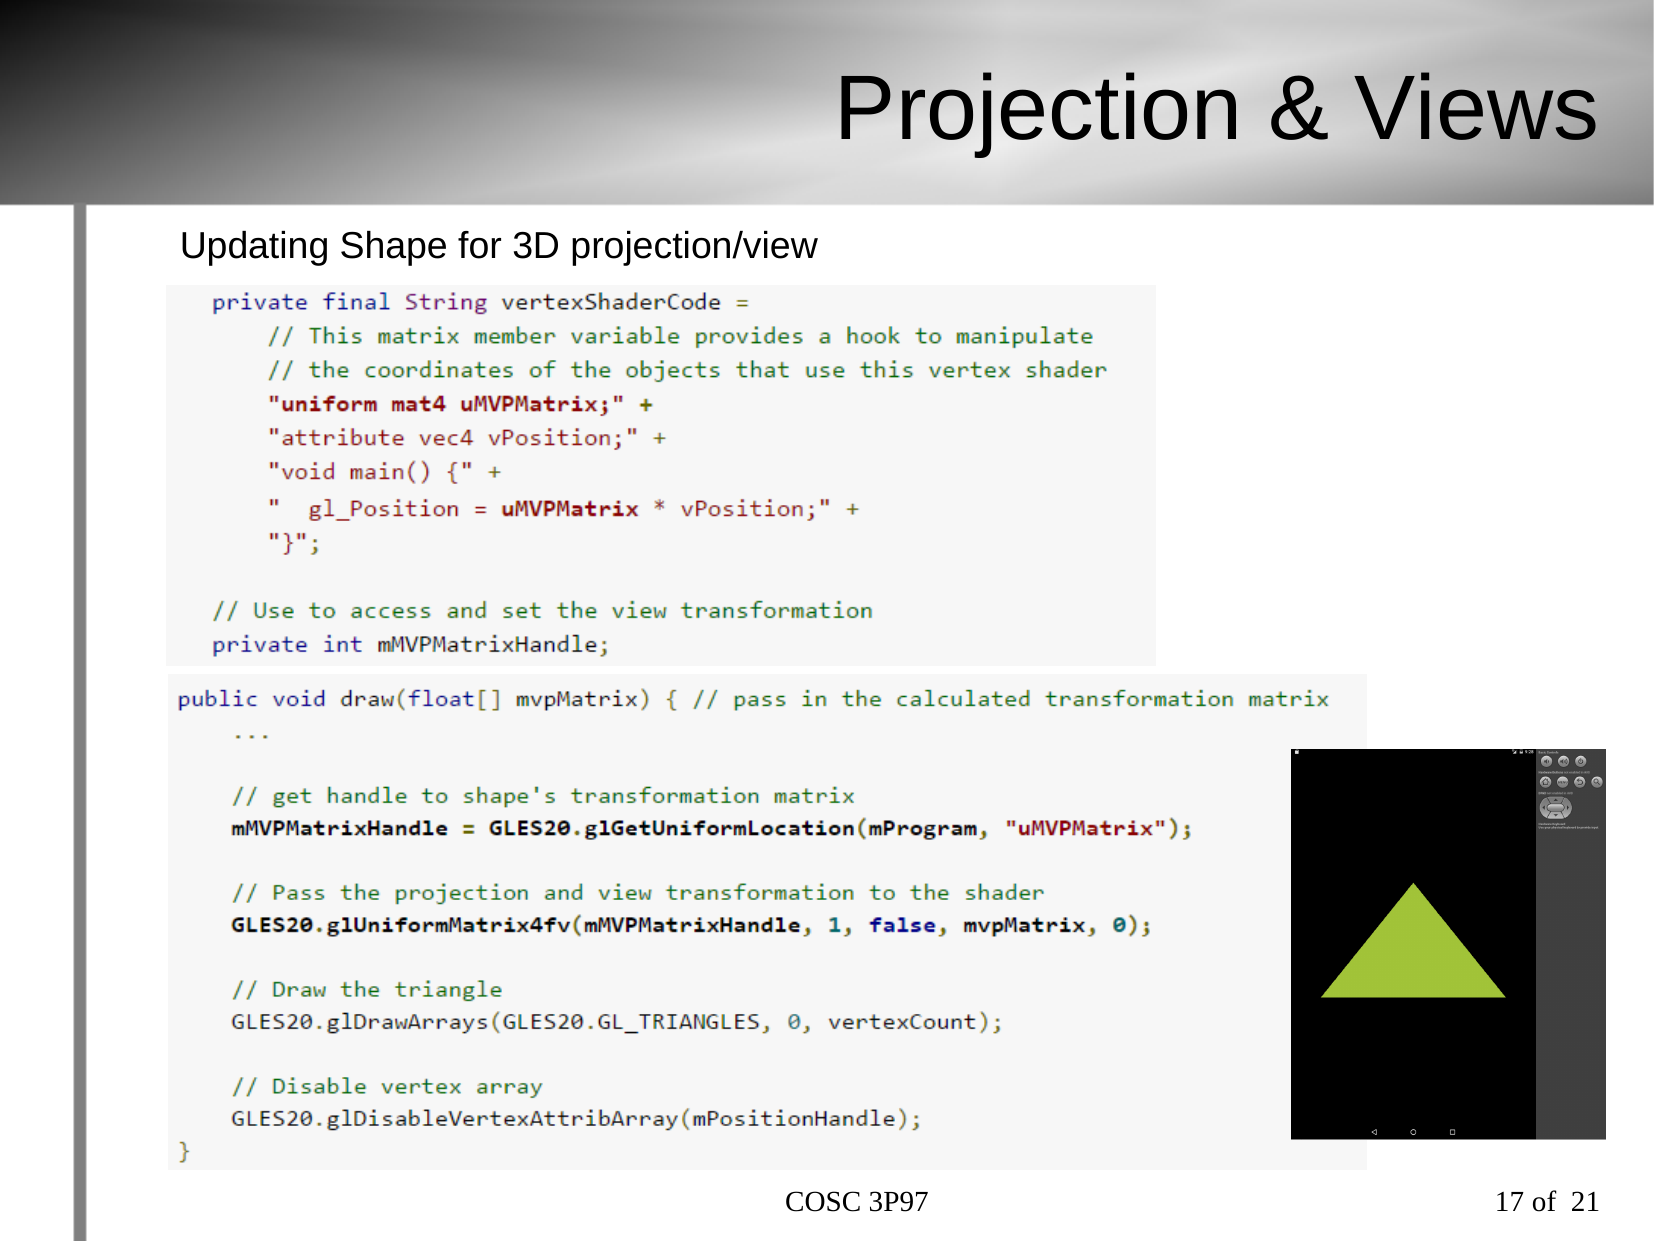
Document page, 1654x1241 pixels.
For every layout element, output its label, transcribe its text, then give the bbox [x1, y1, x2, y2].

picture [0, 0, 1654, 1241]
text_box Updating Shape for 3D projection/view [165, 217, 833, 275]
title Projection & Views [112, 13, 1601, 201]
